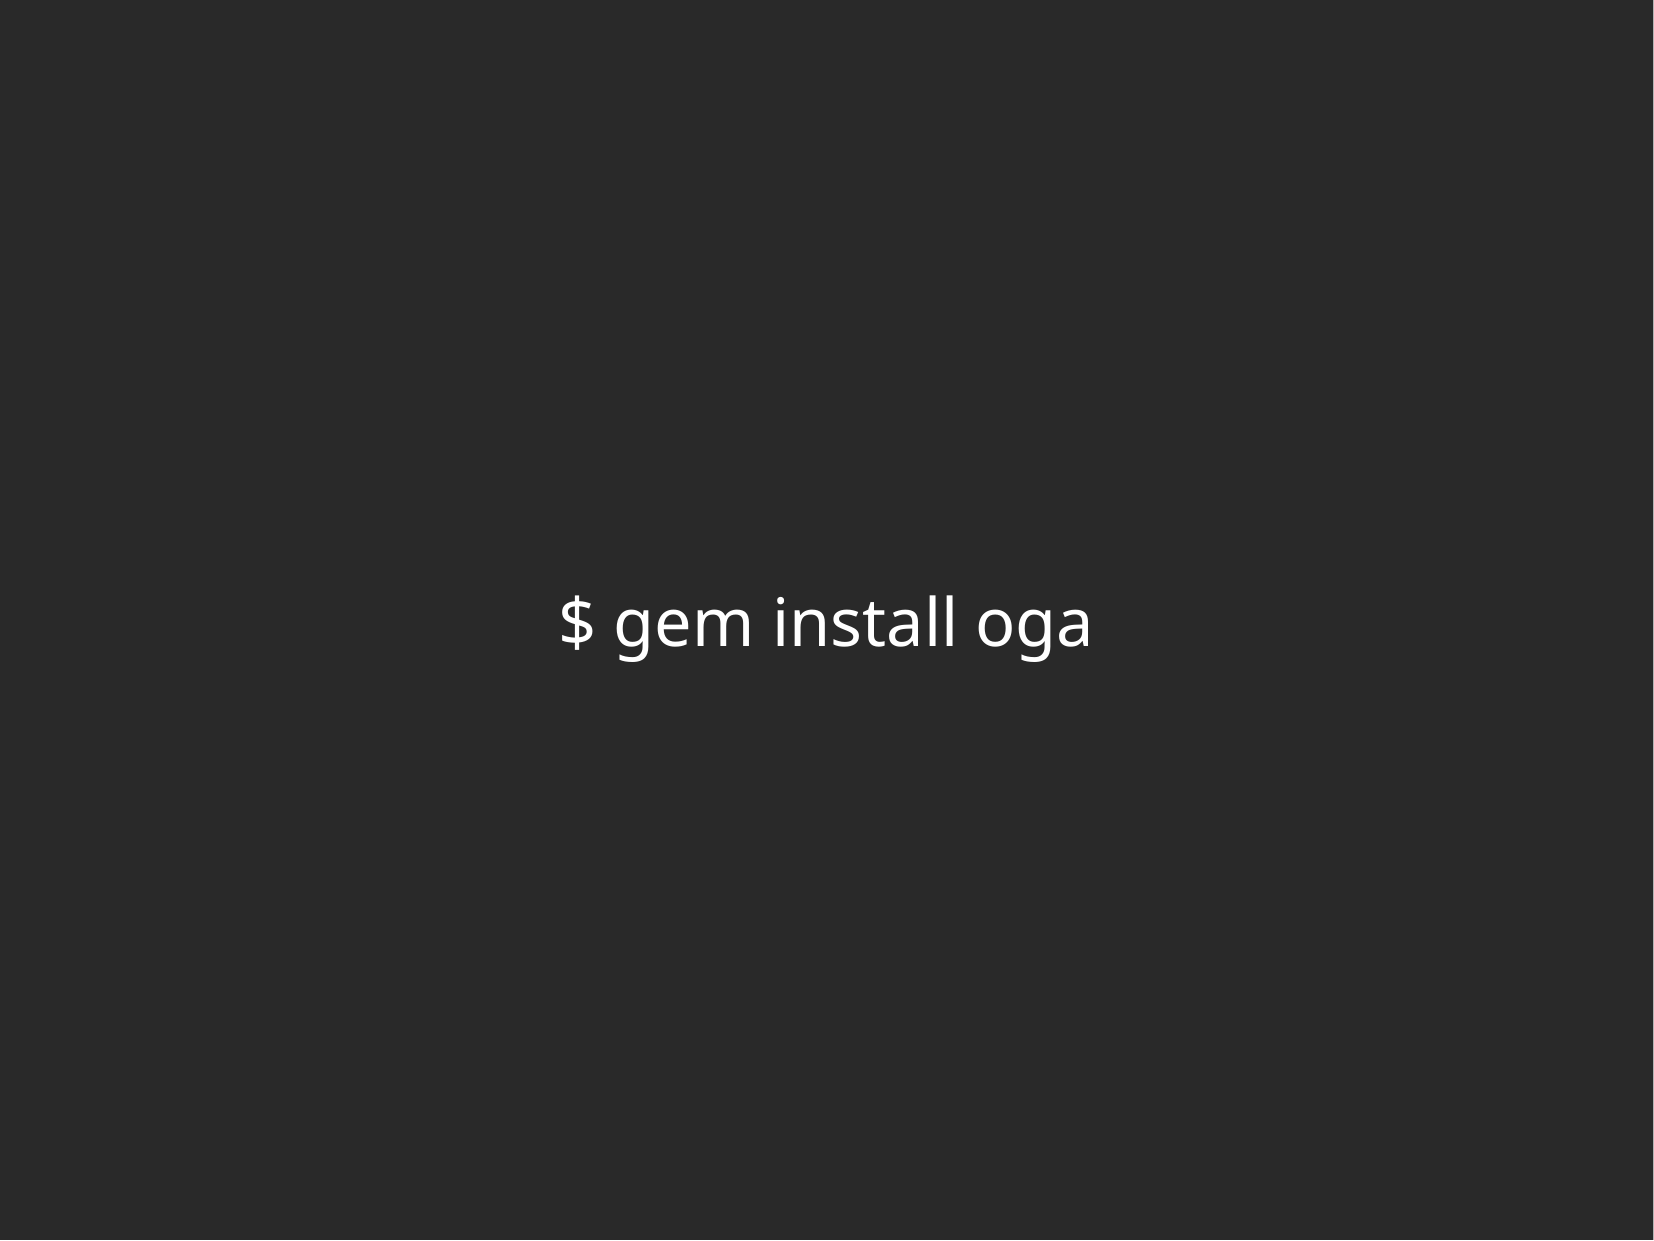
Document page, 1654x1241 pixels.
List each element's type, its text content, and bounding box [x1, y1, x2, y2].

subtitle $ gem install oga [493, 497, 1161, 743]
